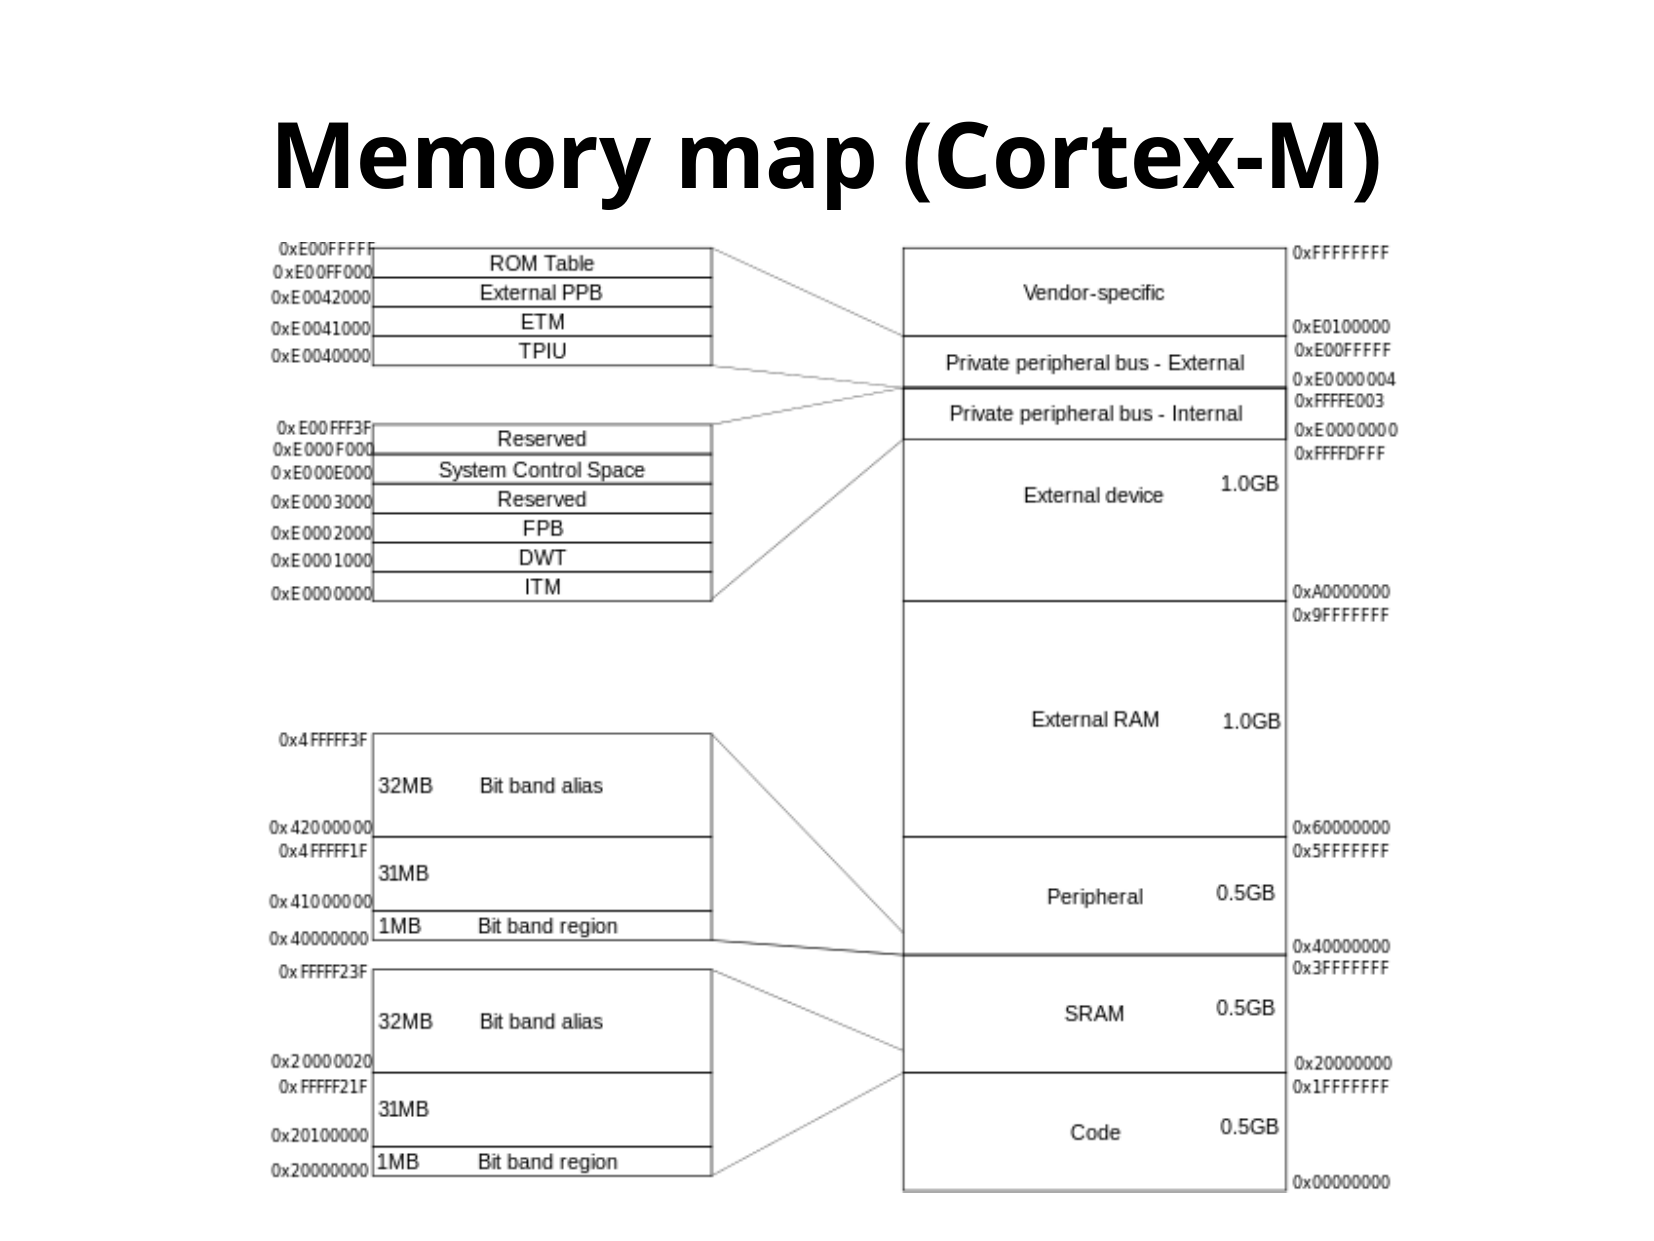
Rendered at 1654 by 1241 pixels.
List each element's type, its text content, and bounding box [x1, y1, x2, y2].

title Memory map (Cortex-M) [82, 49, 1571, 257]
picture [254, 242, 1412, 1193]
